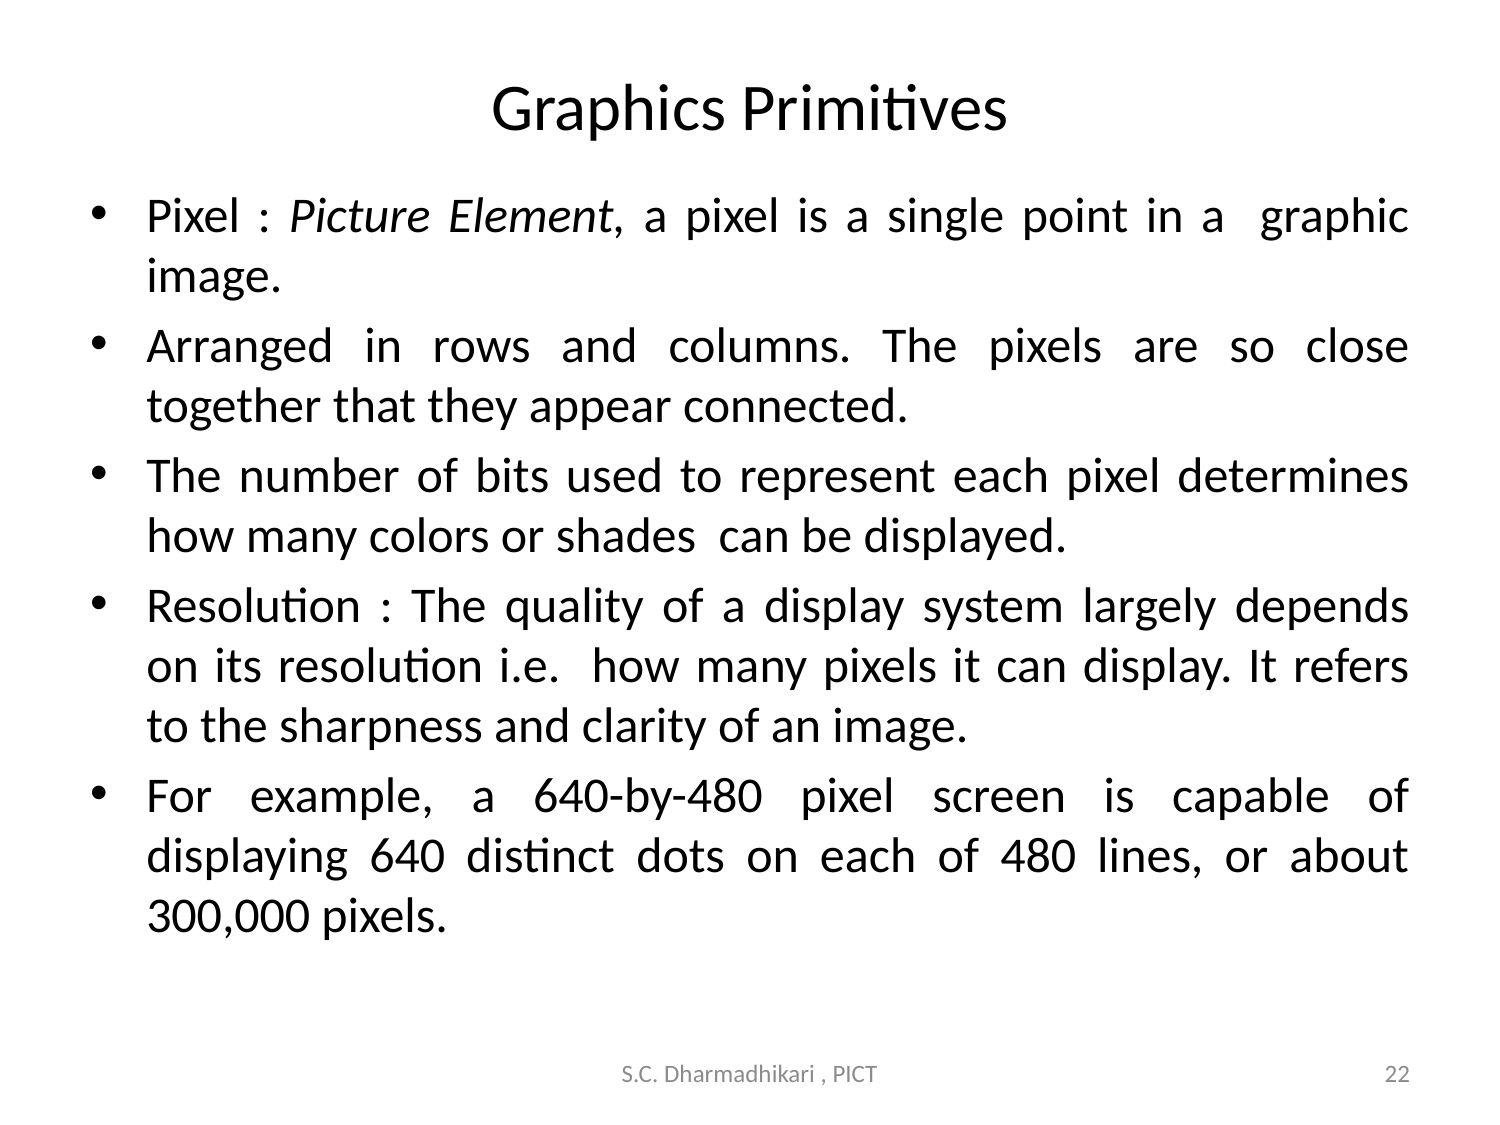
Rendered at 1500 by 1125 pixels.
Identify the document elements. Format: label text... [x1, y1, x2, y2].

title Graphics Primitives [75, 45, 1425, 163]
slide_number <number> [1074, 1042, 1425, 1103]
list Pixel : Picture Element, a pixel is a single point in a graphic image. Arranged in rows and columns. The pixels are so close together that they appear connected. The number of bits used to represent each pixel determines how many colors or shades can be displayed. Resolution : The quality of a display system largely depends on its resolution i.e. how many pixels it can display. It refers to the sharpness and clarity of an image. For example, a 640-by-480 pixel screen is capable of displaying 640 distinct dots on each of 480 lines, or about 300,000 pixels. [75, 174, 1425, 993]
footer S.C. Dharmadhikari , PICT [512, 1042, 988, 1103]
